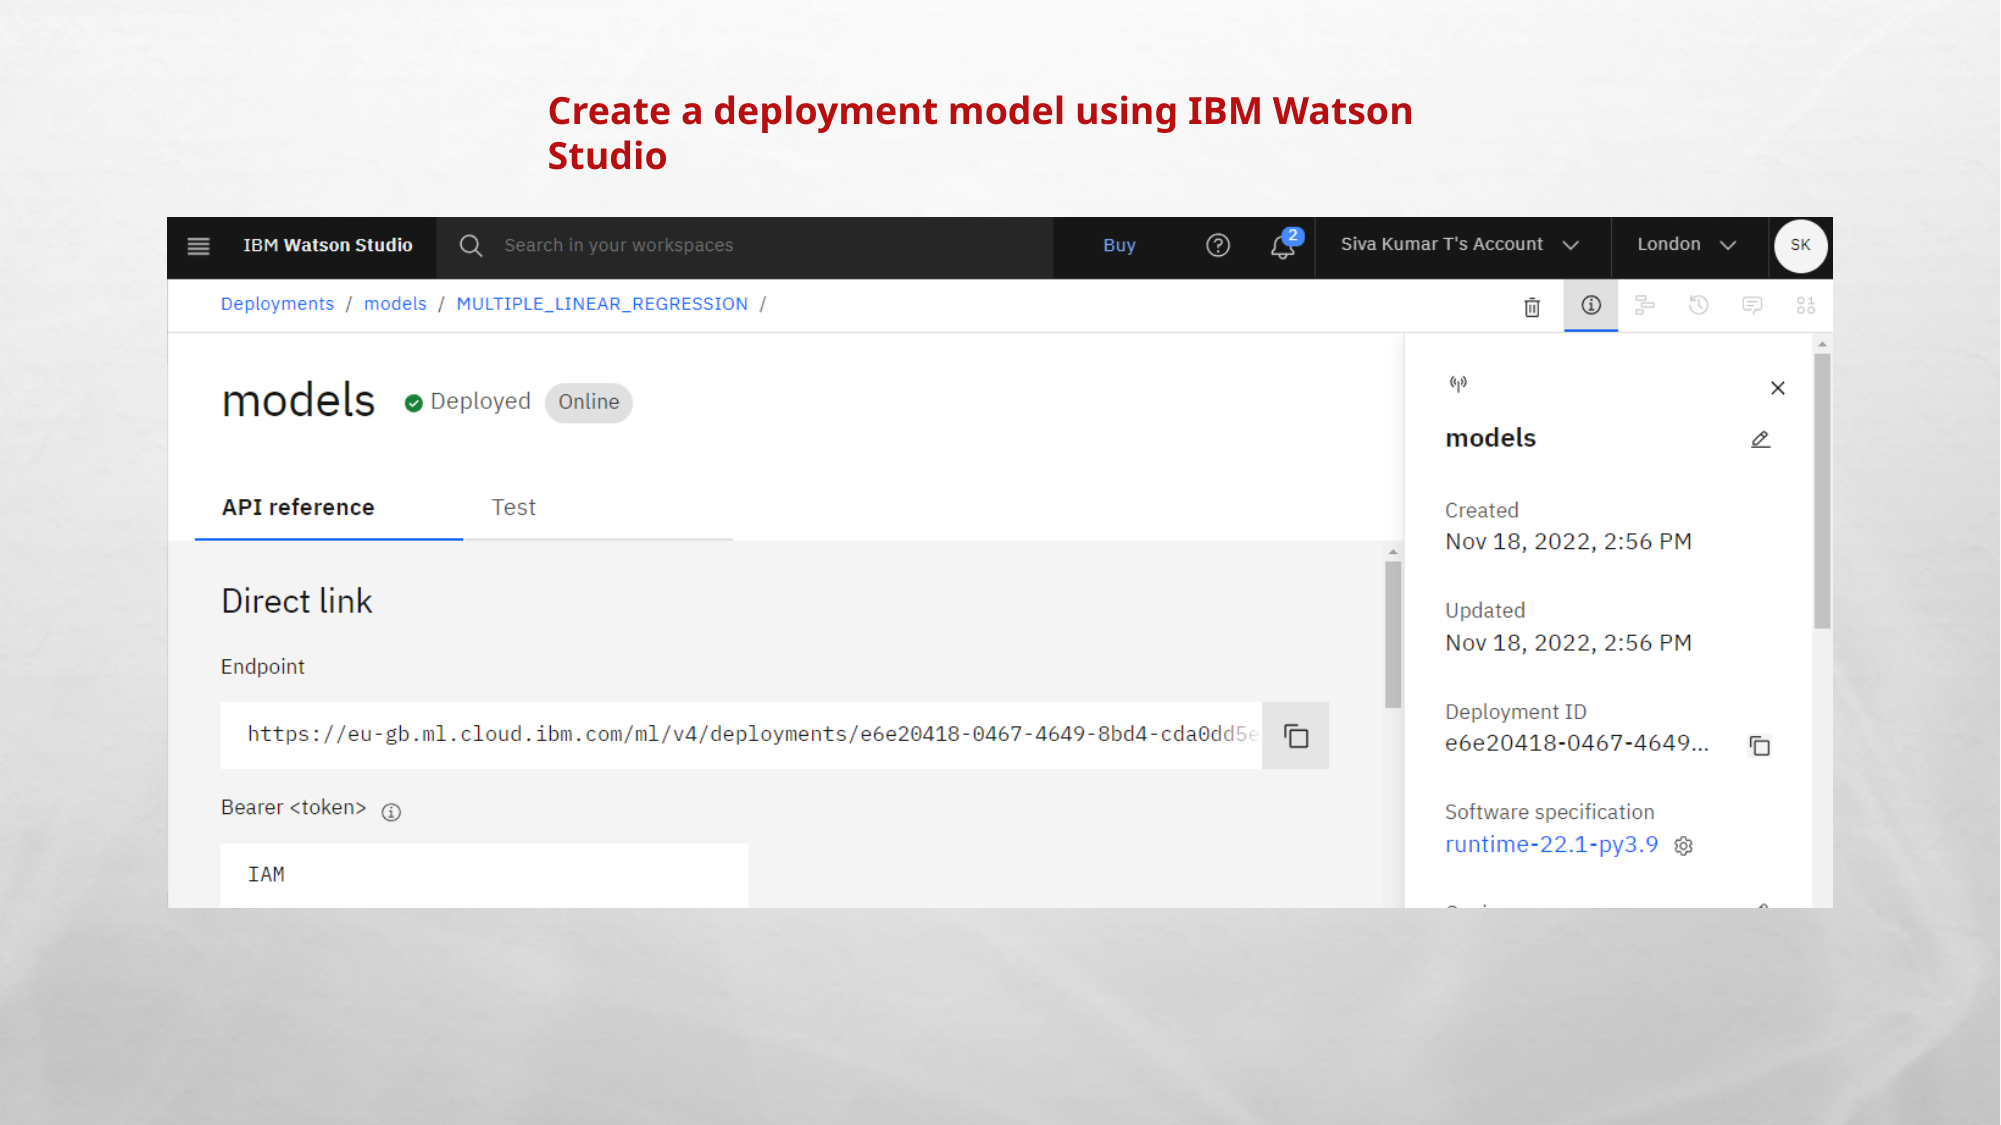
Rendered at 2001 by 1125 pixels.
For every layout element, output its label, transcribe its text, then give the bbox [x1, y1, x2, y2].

picture [167, 217, 1833, 908]
text_box Create a deployment model using IBM Watson Studio [532, 79, 1468, 140]
